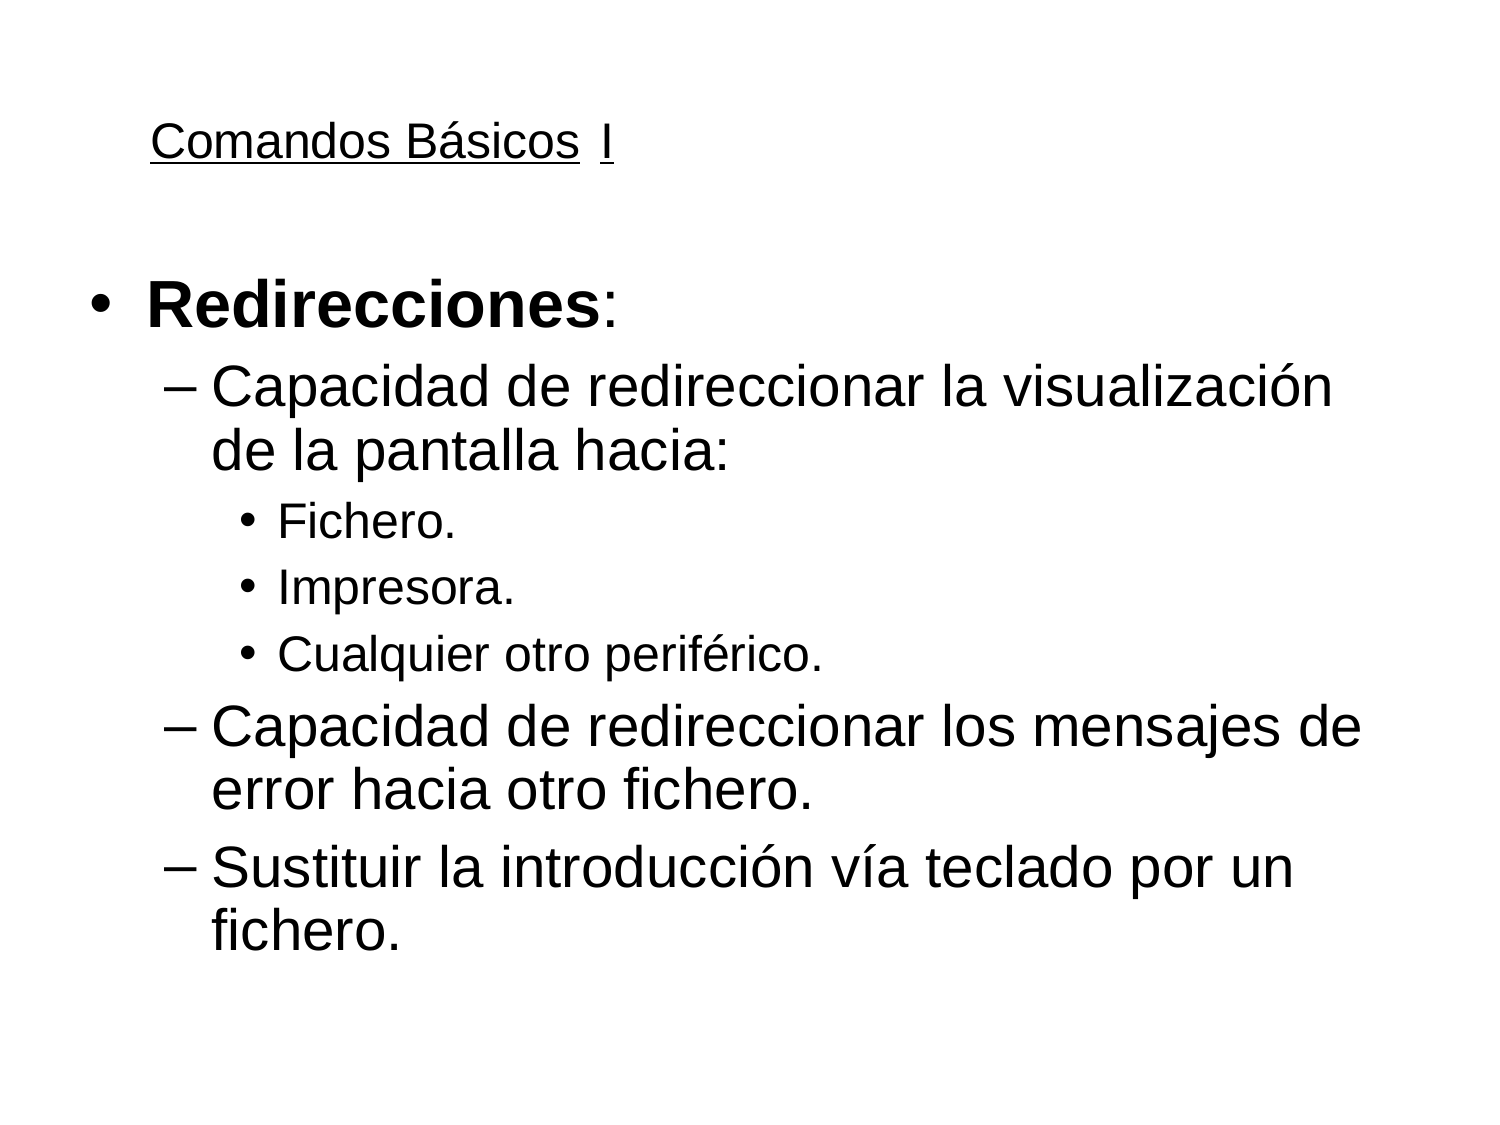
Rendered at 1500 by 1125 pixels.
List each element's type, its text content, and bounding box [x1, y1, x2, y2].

title Comandos Básicos I [75, 45, 1426, 233]
list Redirecciones: Capacidad de redireccionar la visualización de la pantalla hacia: Fichero. Impresora. Cualquier otro periférico. Capacidad de redireccionar los mensajes de error hacia otro fichero. Sustituir la introducción vía teclado por un fichero. [75, 262, 1426, 1059]
